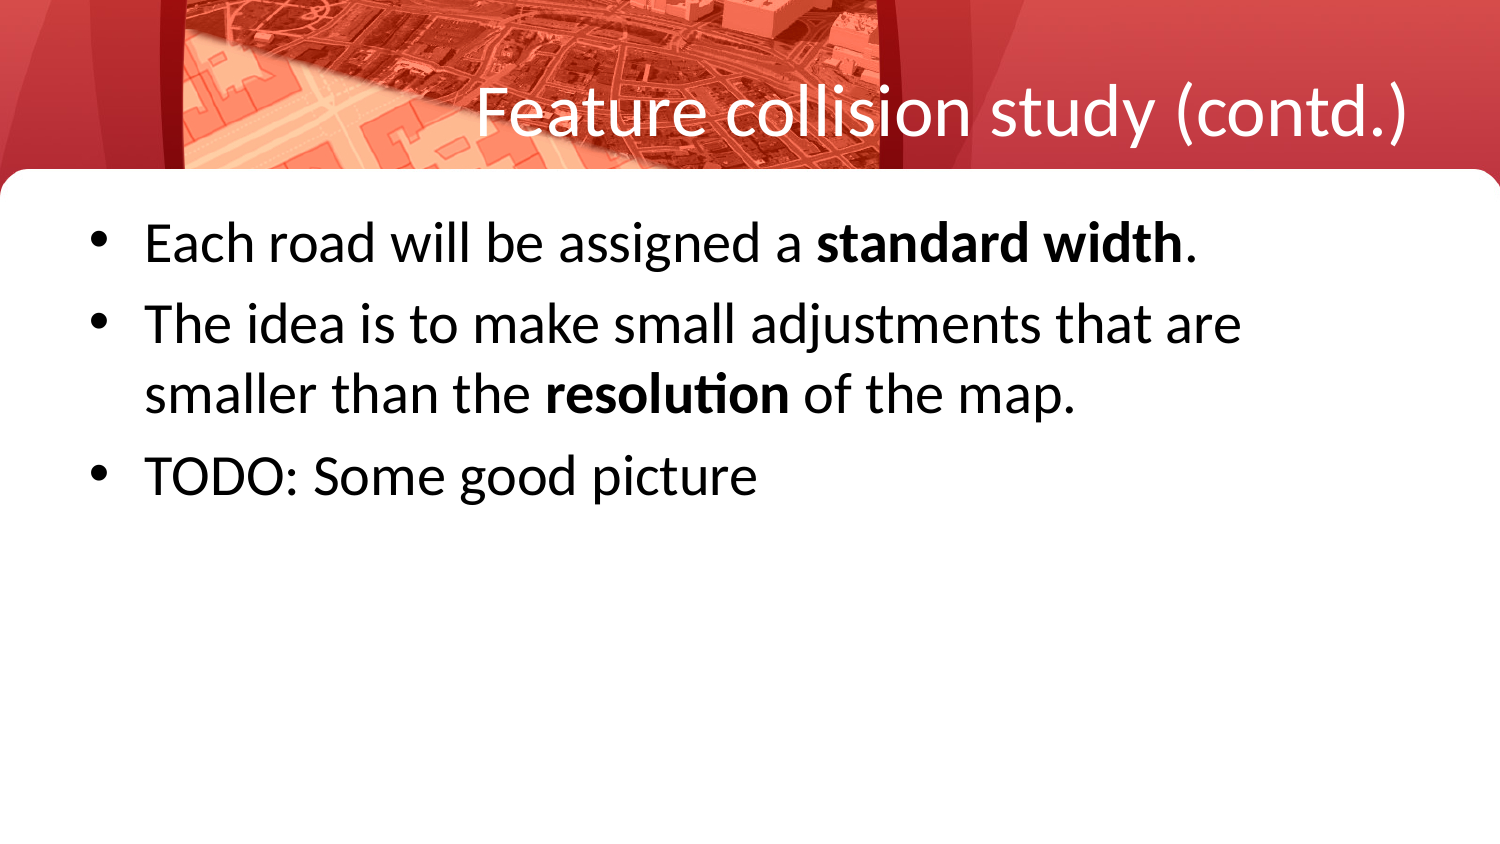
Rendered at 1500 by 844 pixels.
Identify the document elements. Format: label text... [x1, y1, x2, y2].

list Each road will be assigned a standard width. The idea is to make small adjustments that are smaller than the resolution of the map. TODO: Some good picture [73, 196, 1427, 798]
picture [0, 0, 1500, 844]
title Feature collision study (contd.) [73, 44, 1427, 170]
